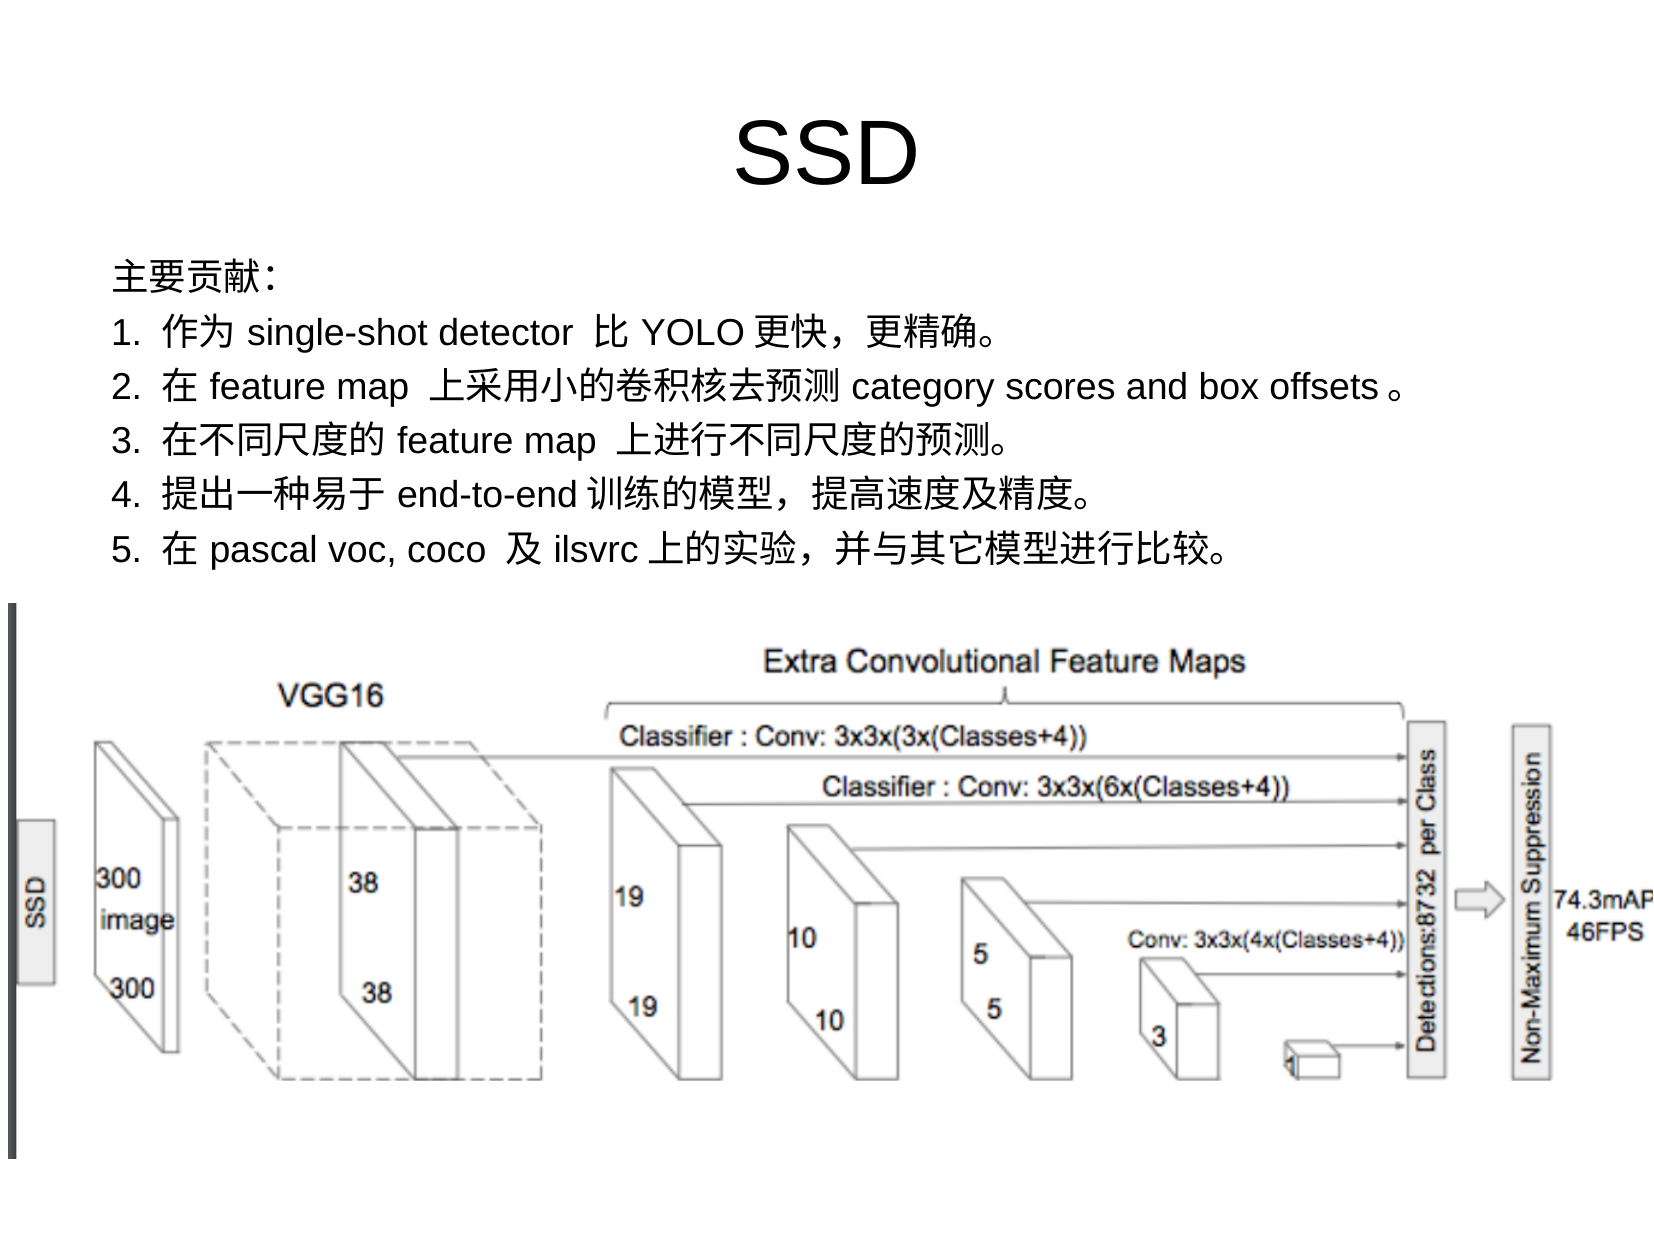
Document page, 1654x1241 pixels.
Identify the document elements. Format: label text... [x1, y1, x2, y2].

title SSD [82, 49, 1571, 257]
picture [8, 603, 1653, 1159]
text_box 主要贡献： 1. 作为single-shot detector 比YOLO更快，更精确。 2. 在feature map 上采用小的卷积核去预测category scores and box offsets。 3. 在不同尺度的feature map 上进行不同尺度的预测。 4. 提出一种易于end-to-end训练的模型，提高速度及精度。 5. 在pascal voc, coco 及ilsvrc上的实验，并与其它模型进行比较。 [96, 240, 1582, 588]
